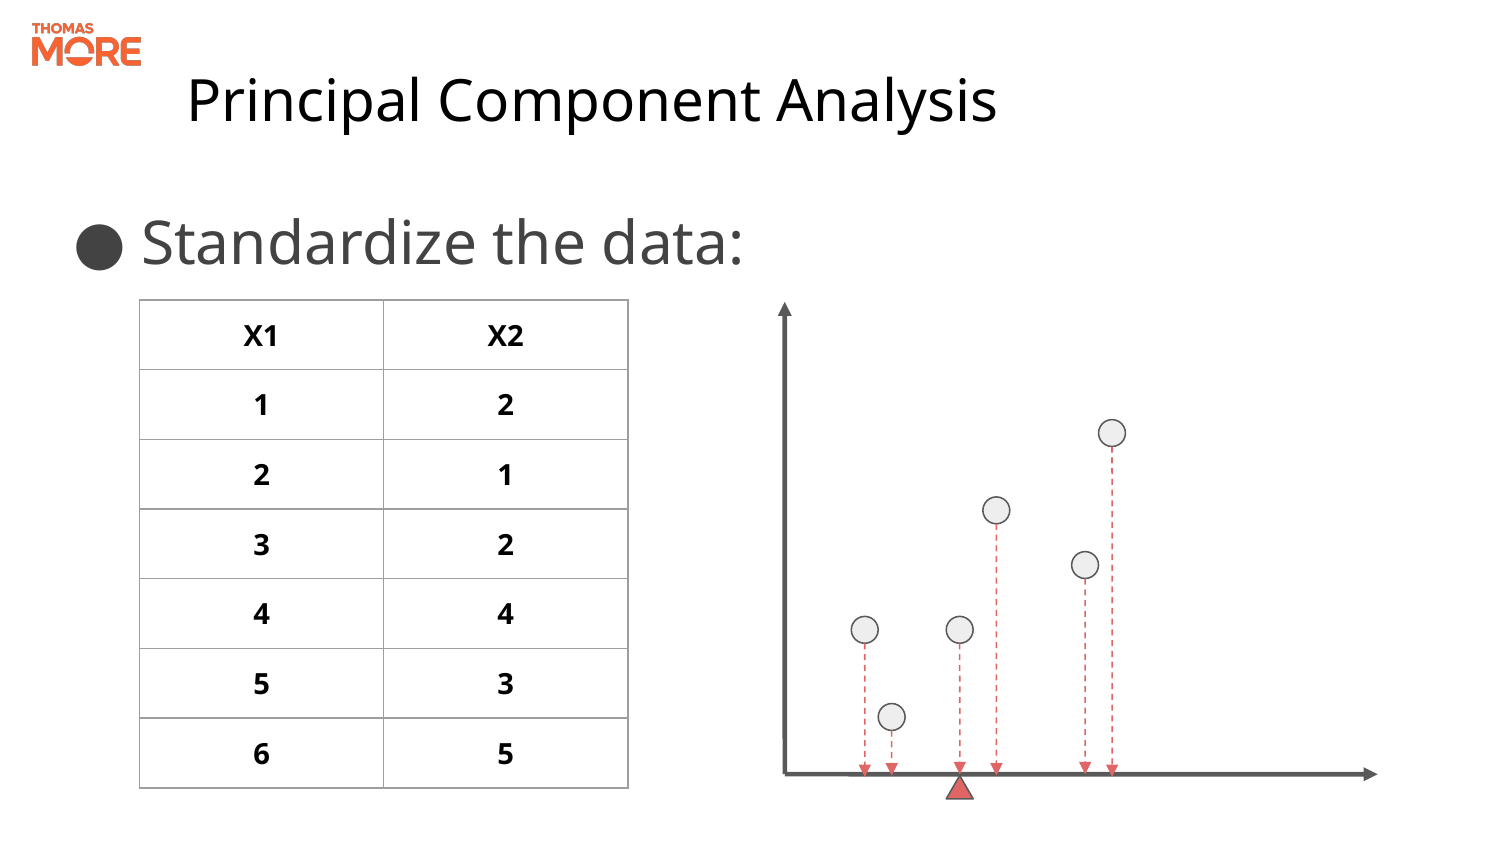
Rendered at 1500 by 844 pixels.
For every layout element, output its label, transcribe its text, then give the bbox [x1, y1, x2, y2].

table_cell 5 [140, 649, 383, 717]
text_box [1071, 551, 1099, 579]
table_cell 4 [384, 579, 627, 648]
text_box [851, 616, 879, 644]
table_header X1 [140, 301, 383, 369]
table_cell 5 [384, 719, 627, 787]
title Principal Component Analysis [171, 48, 1449, 143]
table_cell 2 [140, 440, 383, 508]
text_box [982, 496, 1010, 524]
table_cell 4 [140, 579, 383, 648]
table_header X2 [384, 301, 627, 369]
table_cell 2 [384, 510, 627, 578]
picture [22, 13, 151, 76]
list Standardize the data: [51, 189, 1476, 750]
table_cell 3 [140, 510, 383, 578]
table_cell 2 [384, 370, 627, 439]
table_cell 3 [384, 649, 627, 717]
table_cell 6 [140, 719, 383, 787]
table_cell 1 [384, 440, 627, 508]
text_box [946, 775, 974, 799]
text_box [946, 616, 974, 644]
text_box [1098, 419, 1126, 447]
table_cell 1 [140, 370, 383, 439]
text_box [878, 703, 906, 731]
